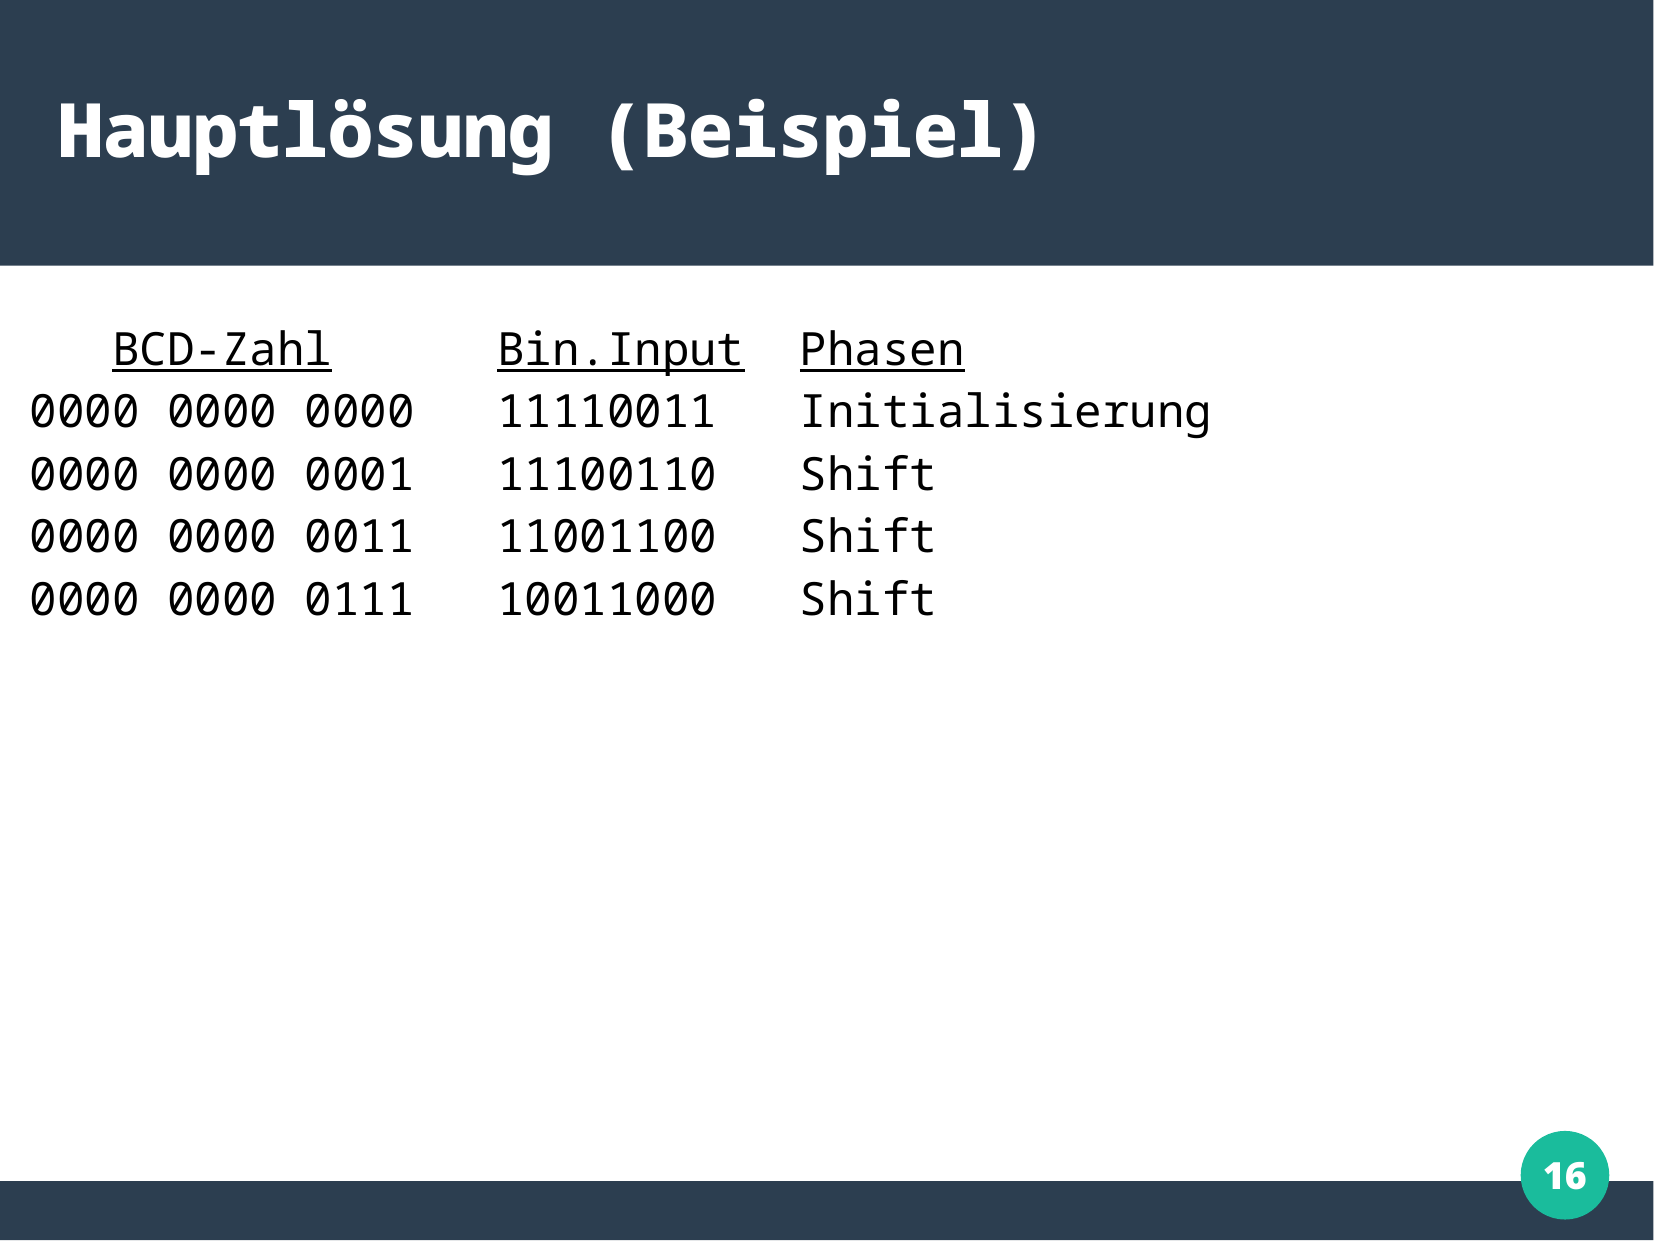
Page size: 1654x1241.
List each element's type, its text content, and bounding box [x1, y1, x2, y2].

text_box BCD-Zahl Bin.Input Phasen 0000 0000 0000 11110011 Initialisierung 0000 0000 0001 11100110 Shift 0000 0000 0011 11001100 Shift 0000 0000 0111 10011000 Shift [15, 308, 1636, 1241]
title Hauptlösung (Beispiel) [59, 49, 1595, 207]
